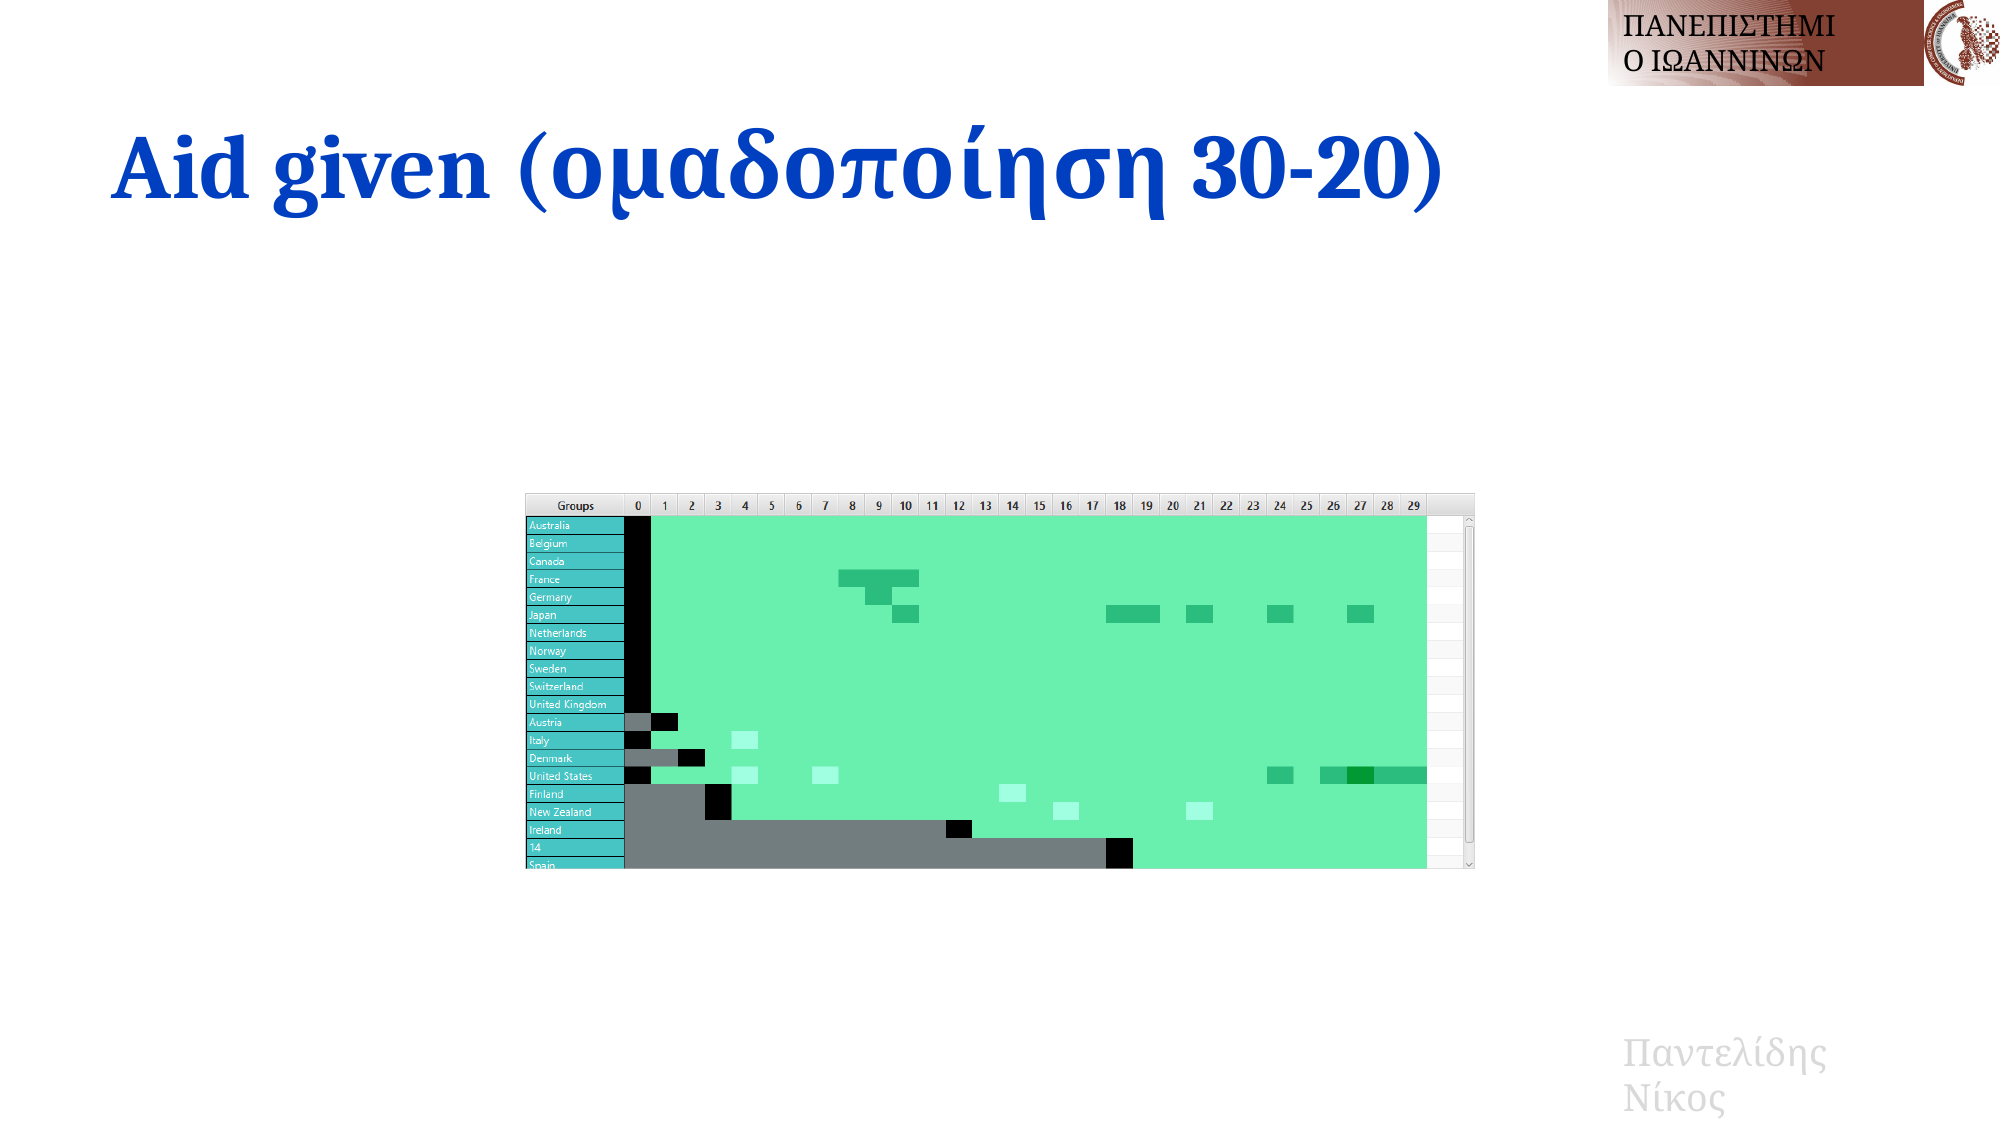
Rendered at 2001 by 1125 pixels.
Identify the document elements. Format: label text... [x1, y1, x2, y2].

text_box Aid given (ομαδοποίηση 30-20) [96, 112, 1594, 225]
picture [525, 494, 1475, 869]
